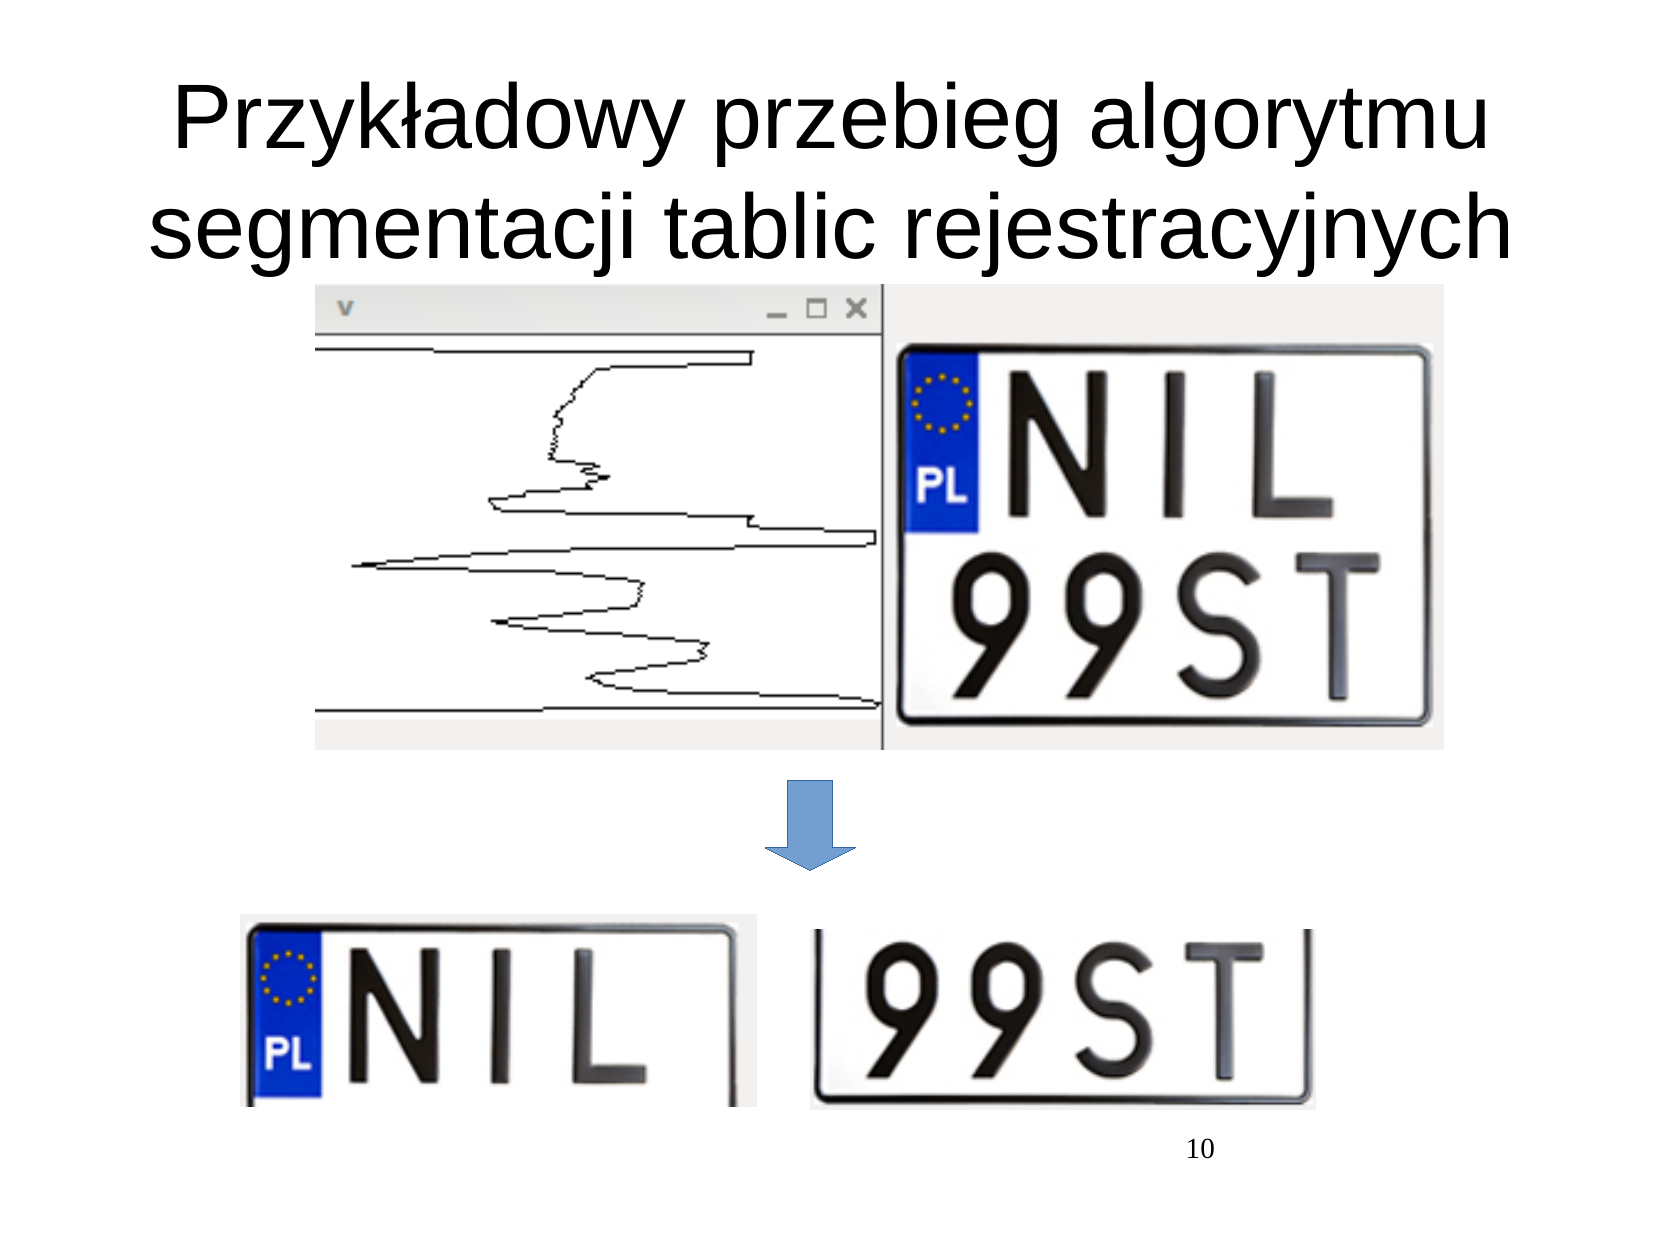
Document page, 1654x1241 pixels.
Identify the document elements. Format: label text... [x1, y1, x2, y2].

picture [240, 914, 757, 1107]
picture [810, 929, 1316, 1111]
picture [315, 284, 1444, 751]
text_box [765, 780, 856, 871]
title Przykładowy przebieg algorytmu segmentacji tablic rejestracyjnych [82, 49, 1583, 286]
